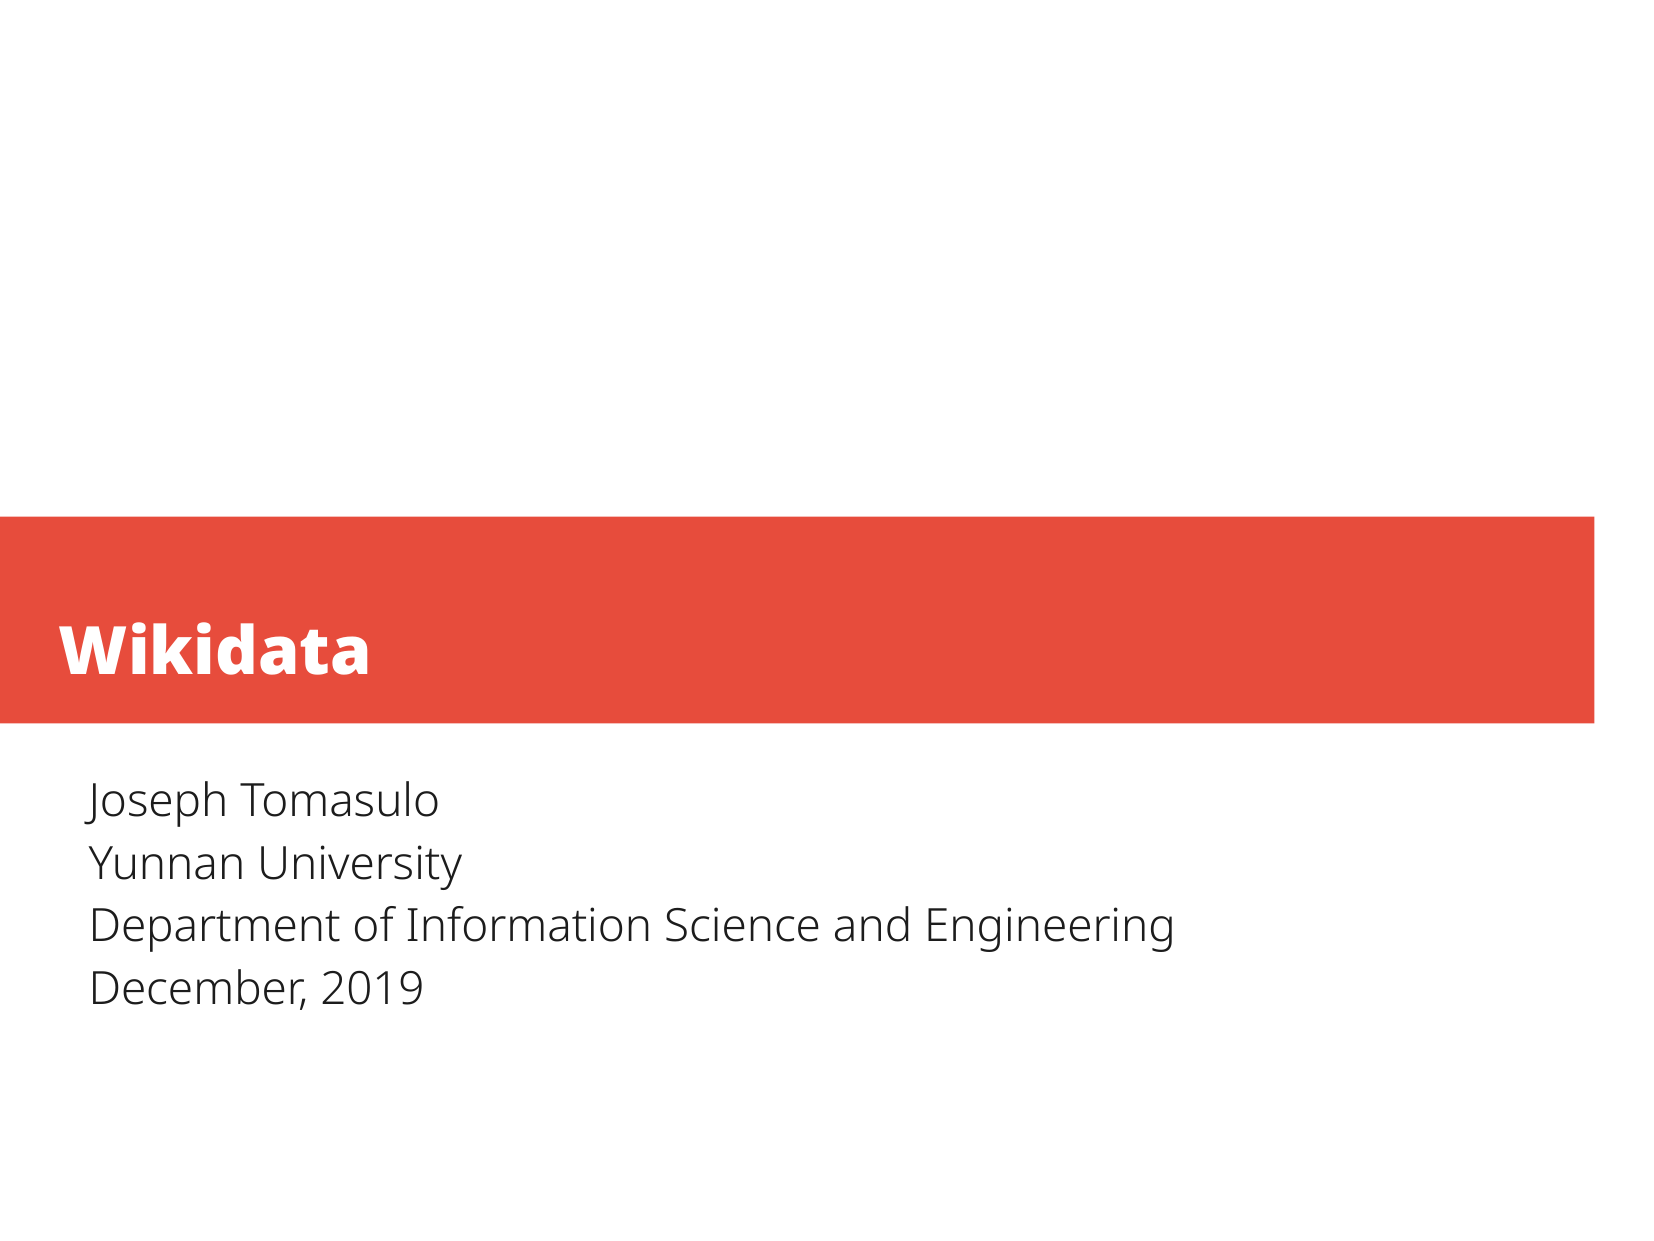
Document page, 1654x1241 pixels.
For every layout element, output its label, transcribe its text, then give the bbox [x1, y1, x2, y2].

subtitle Joseph Tomasulo Yunnan University Department of Information Science and Engineering December, 2019 [88, 767, 1595, 1182]
title Wikidata [59, 546, 1595, 694]
